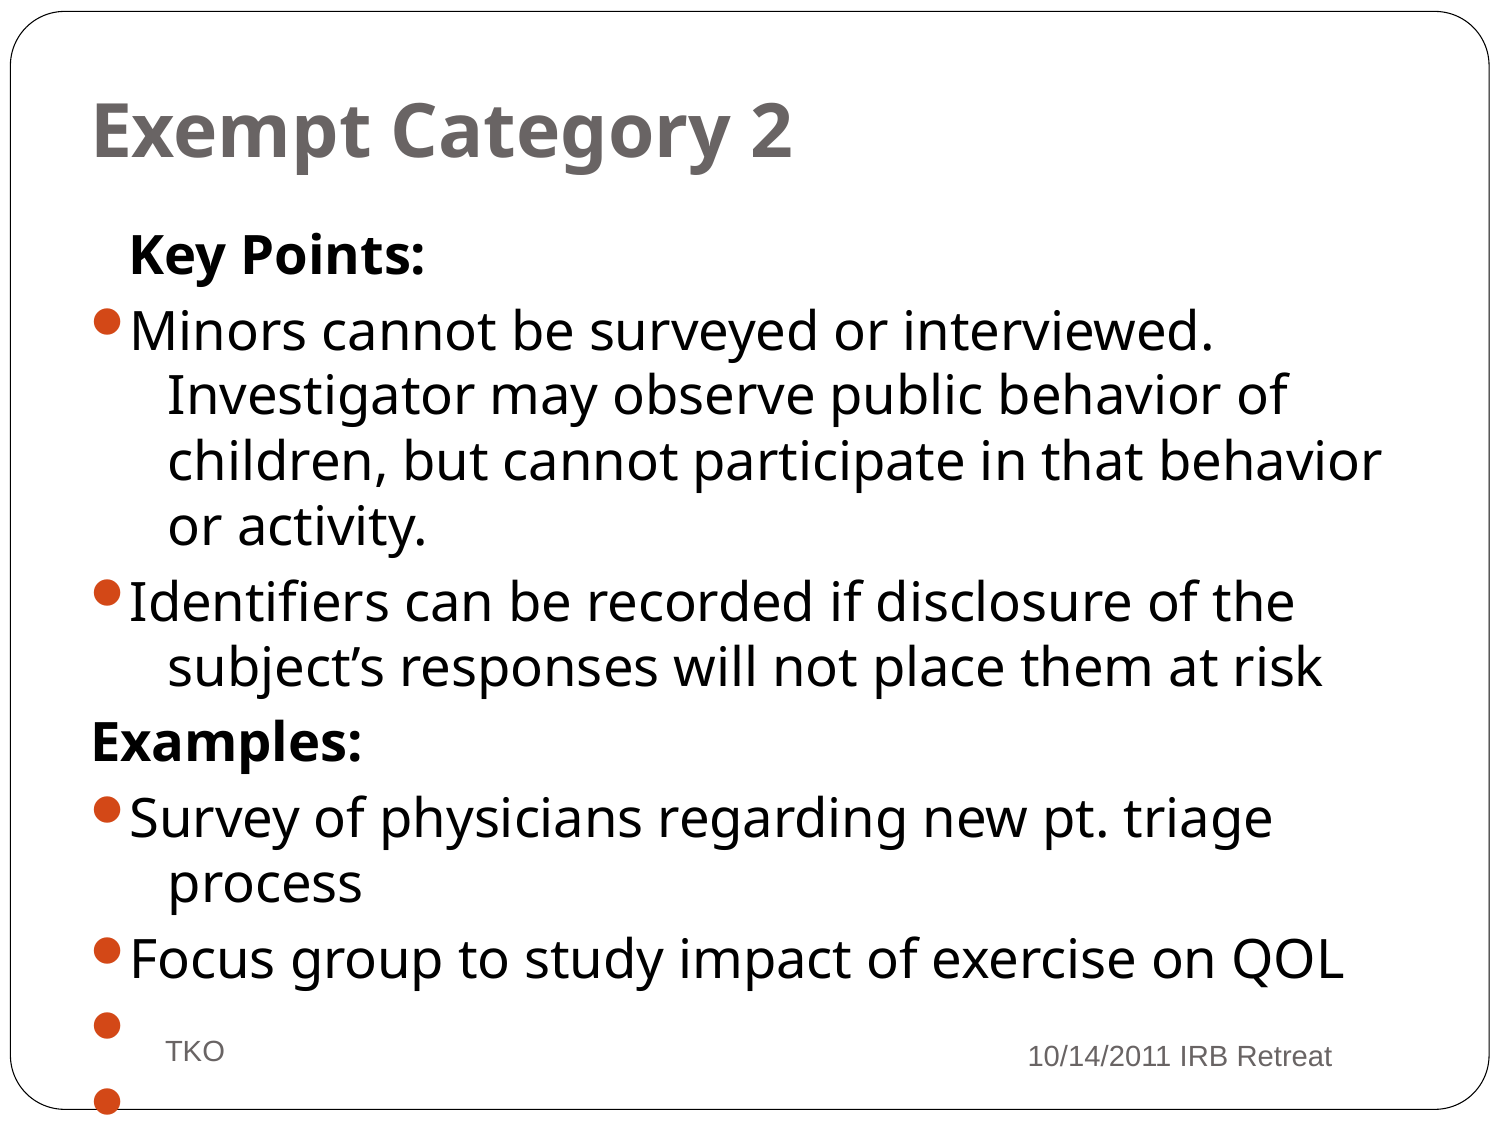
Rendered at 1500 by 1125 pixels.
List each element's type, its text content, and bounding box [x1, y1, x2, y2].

text_box TKO [150, 1012, 801, 1088]
text_box 10/14/2011 IRB Retreat [1012, 1015, 1419, 1094]
list Key Points: Minors cannot be surveyed or interviewed. Investigator may observe public behavior of children, but cannot participate in that behavior or activity. Identifiers can be recorded if disclosure of the subject’s responses will not place them at risk Examples: Survey of physicians regarding new pt. triage process Focus group to study impact of exercise on QOL [75, 212, 1426, 1005]
title Exempt Category 2 [75, 45, 1426, 188]
